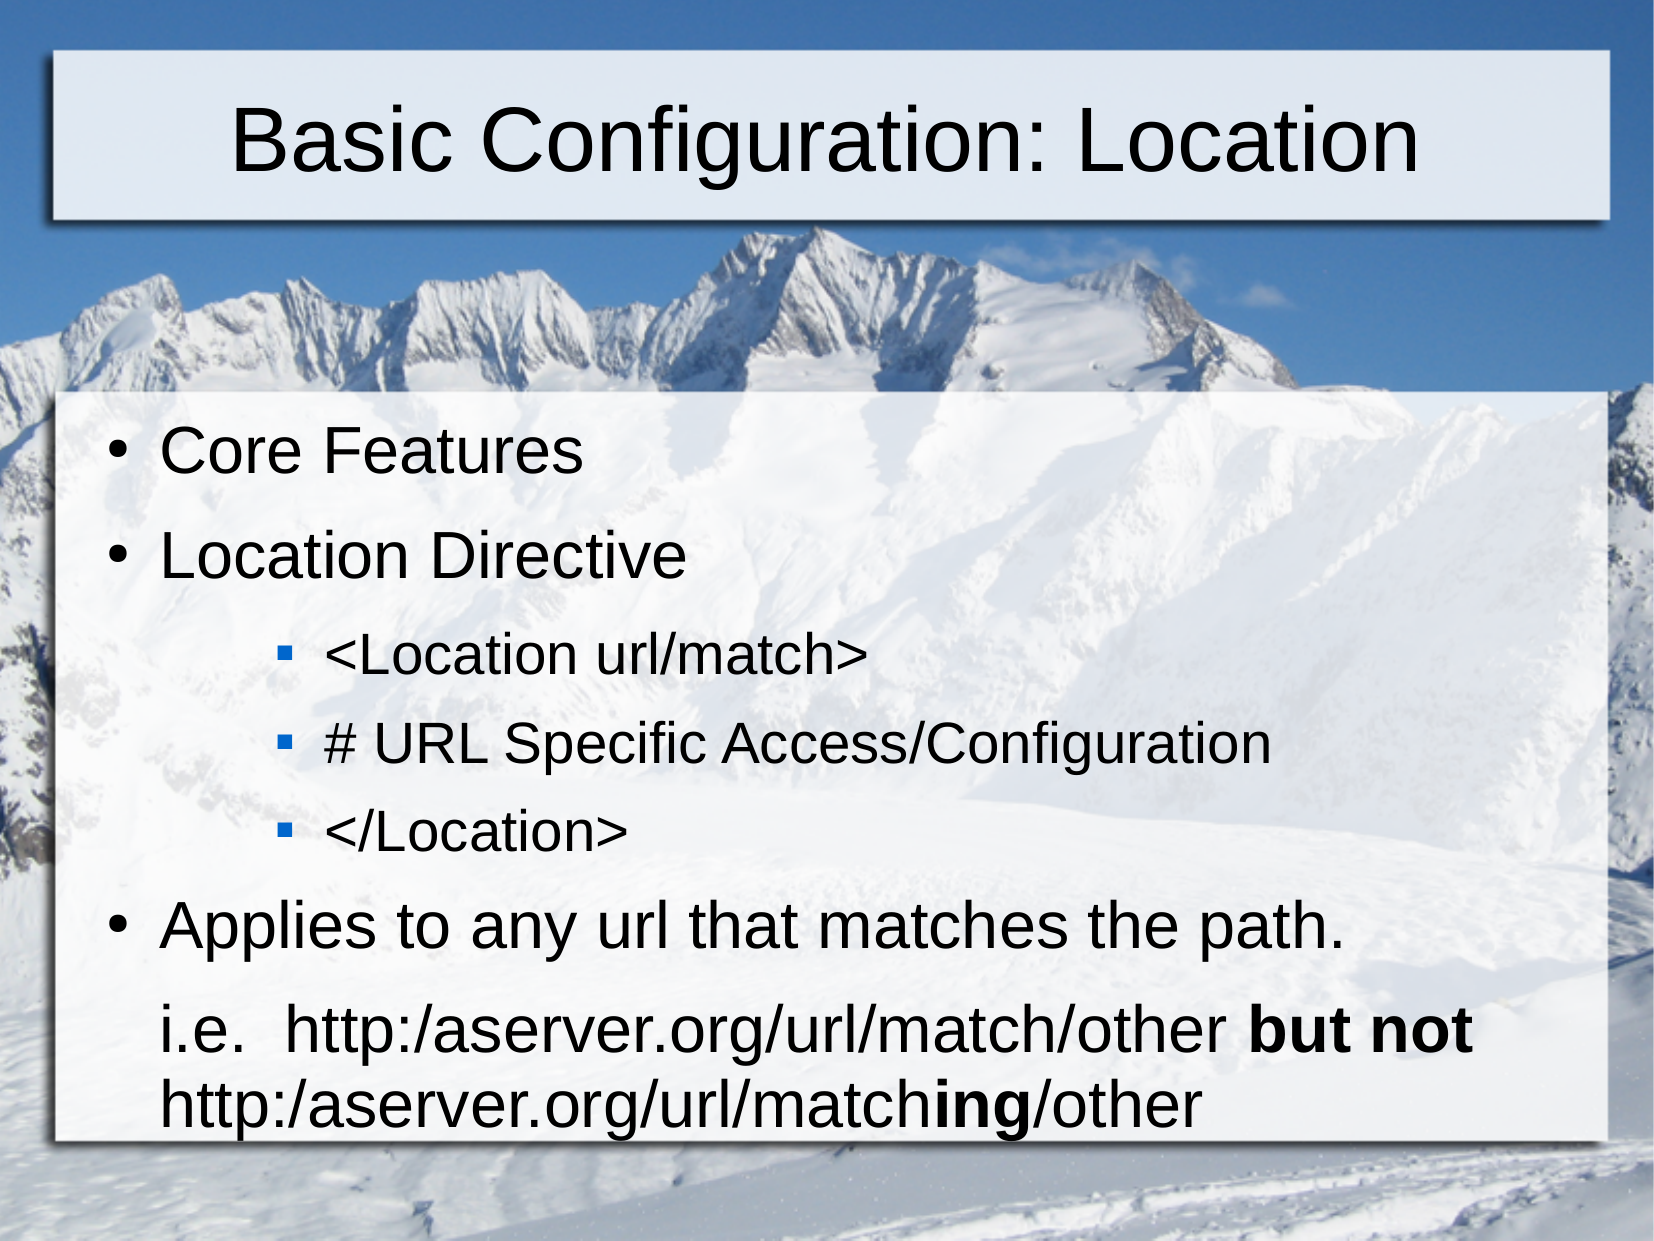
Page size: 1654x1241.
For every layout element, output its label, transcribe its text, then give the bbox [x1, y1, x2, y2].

title Basic Configuration: Location [59, 61, 1595, 219]
list Core Features Location Directive <Location url/match> # URL Specific Access/Configuration </Location> Applies to any url that matches the path. i.e. http:/aserver.org/url/match/other but not http:/aserver.org/url/matching/other [88, 413, 1571, 1232]
picture [0, 0, 1654, 1241]
